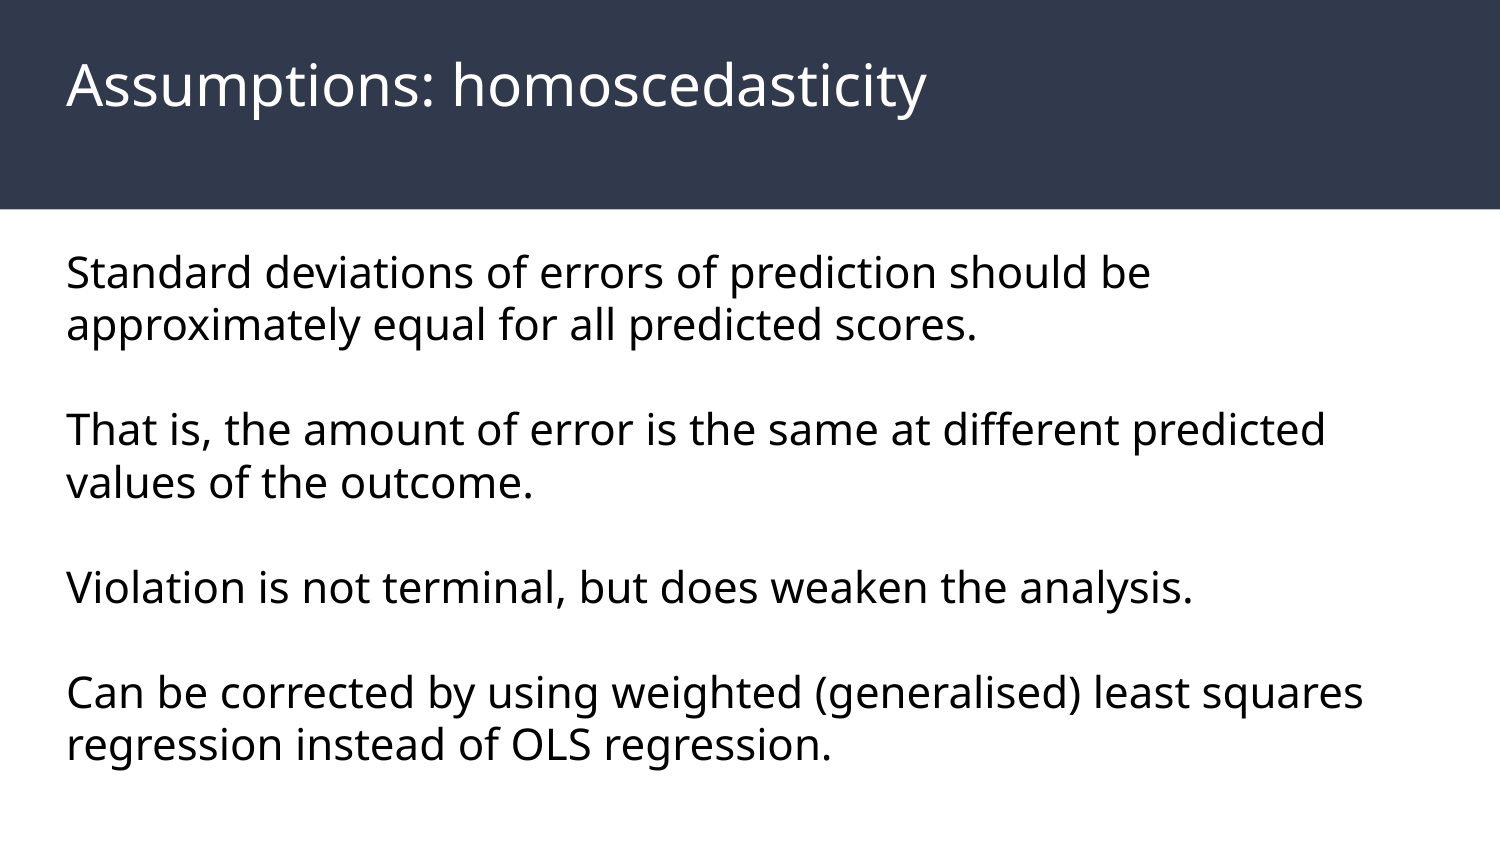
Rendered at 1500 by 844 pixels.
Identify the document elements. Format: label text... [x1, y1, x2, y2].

title Assumptions: homoscedasticity [51, 33, 1449, 136]
text_box Standard deviations of errors of prediction should be approximately equal for all predicted scores. That is, the amount of error is the same at different predicted values of the outcome. Violation is not terminal, but does weaken the analysis. Can be corrected by using weighted (generalised) least squares regression instead of OLS regression. [51, 229, 1465, 831]
